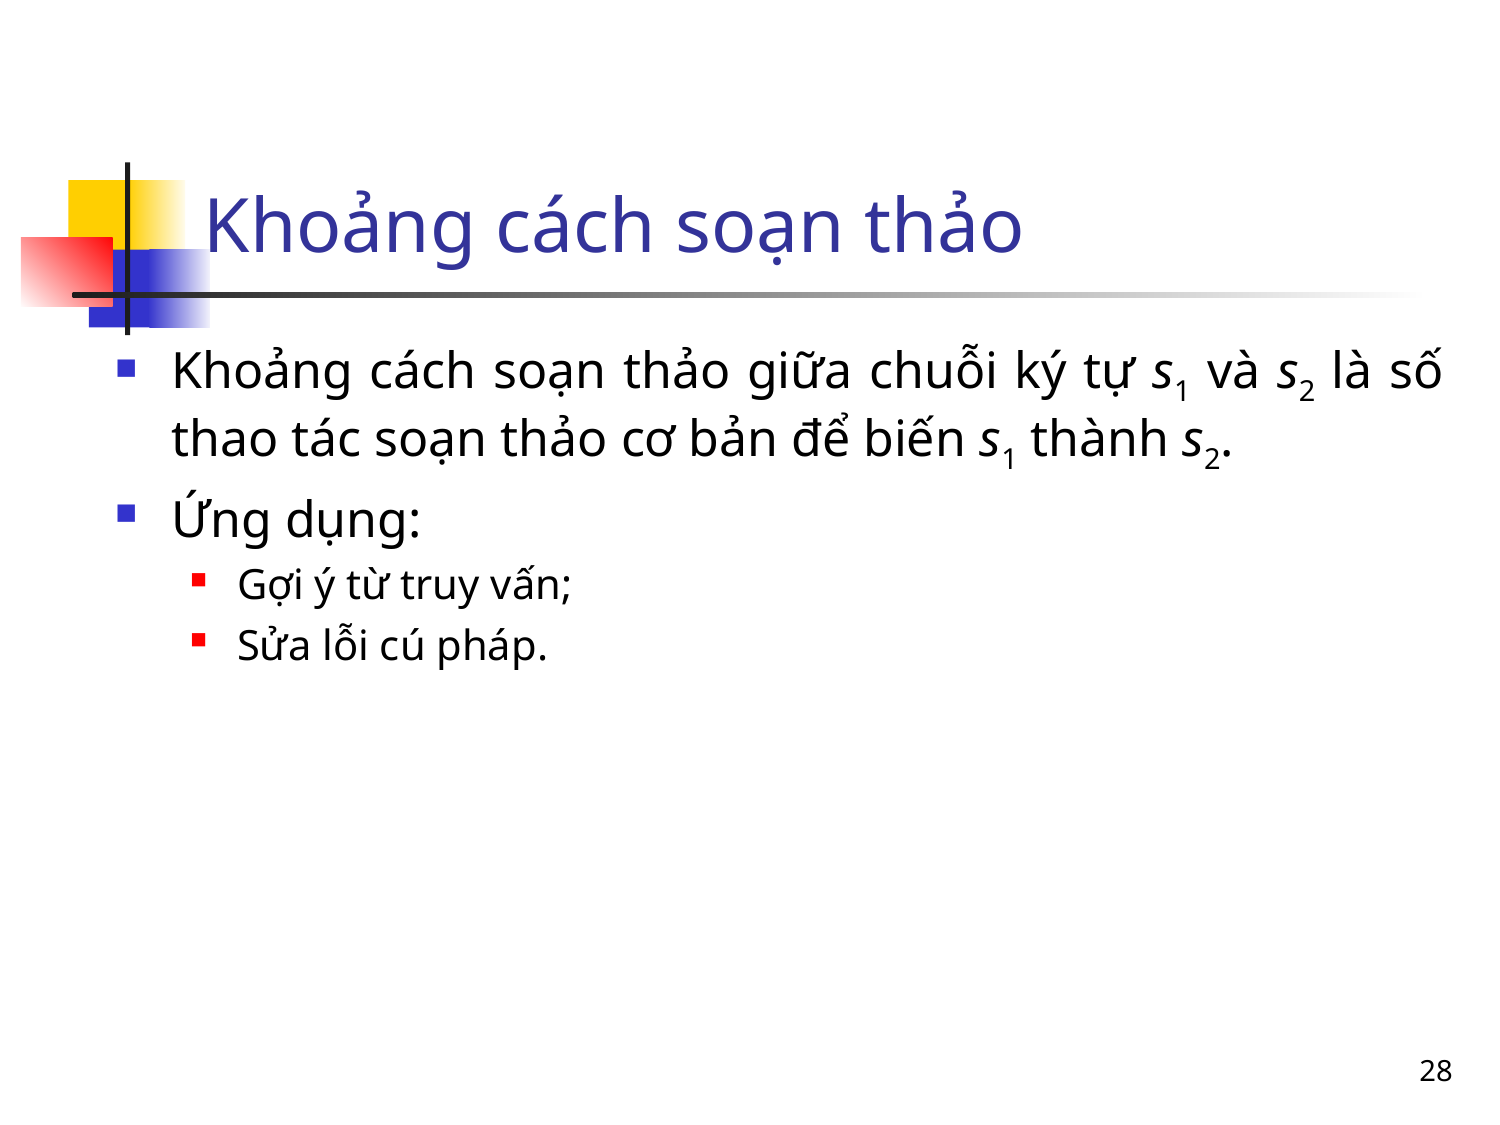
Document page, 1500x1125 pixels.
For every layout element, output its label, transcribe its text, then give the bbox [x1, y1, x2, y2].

title Khoảng cách soạn thảo [188, 35, 1468, 276]
text_box <number> [1155, 1024, 1468, 1100]
list Khoảng cách soạn thảo giữa chuỗi ký tự s1 và s2 là số thao tác soạn thảo cơ bản để biến s1 thành s2. Ứng dụng: Gợi ý từ truy vấn; Sửa lỗi cú pháp. [100, 331, 1459, 1047]
